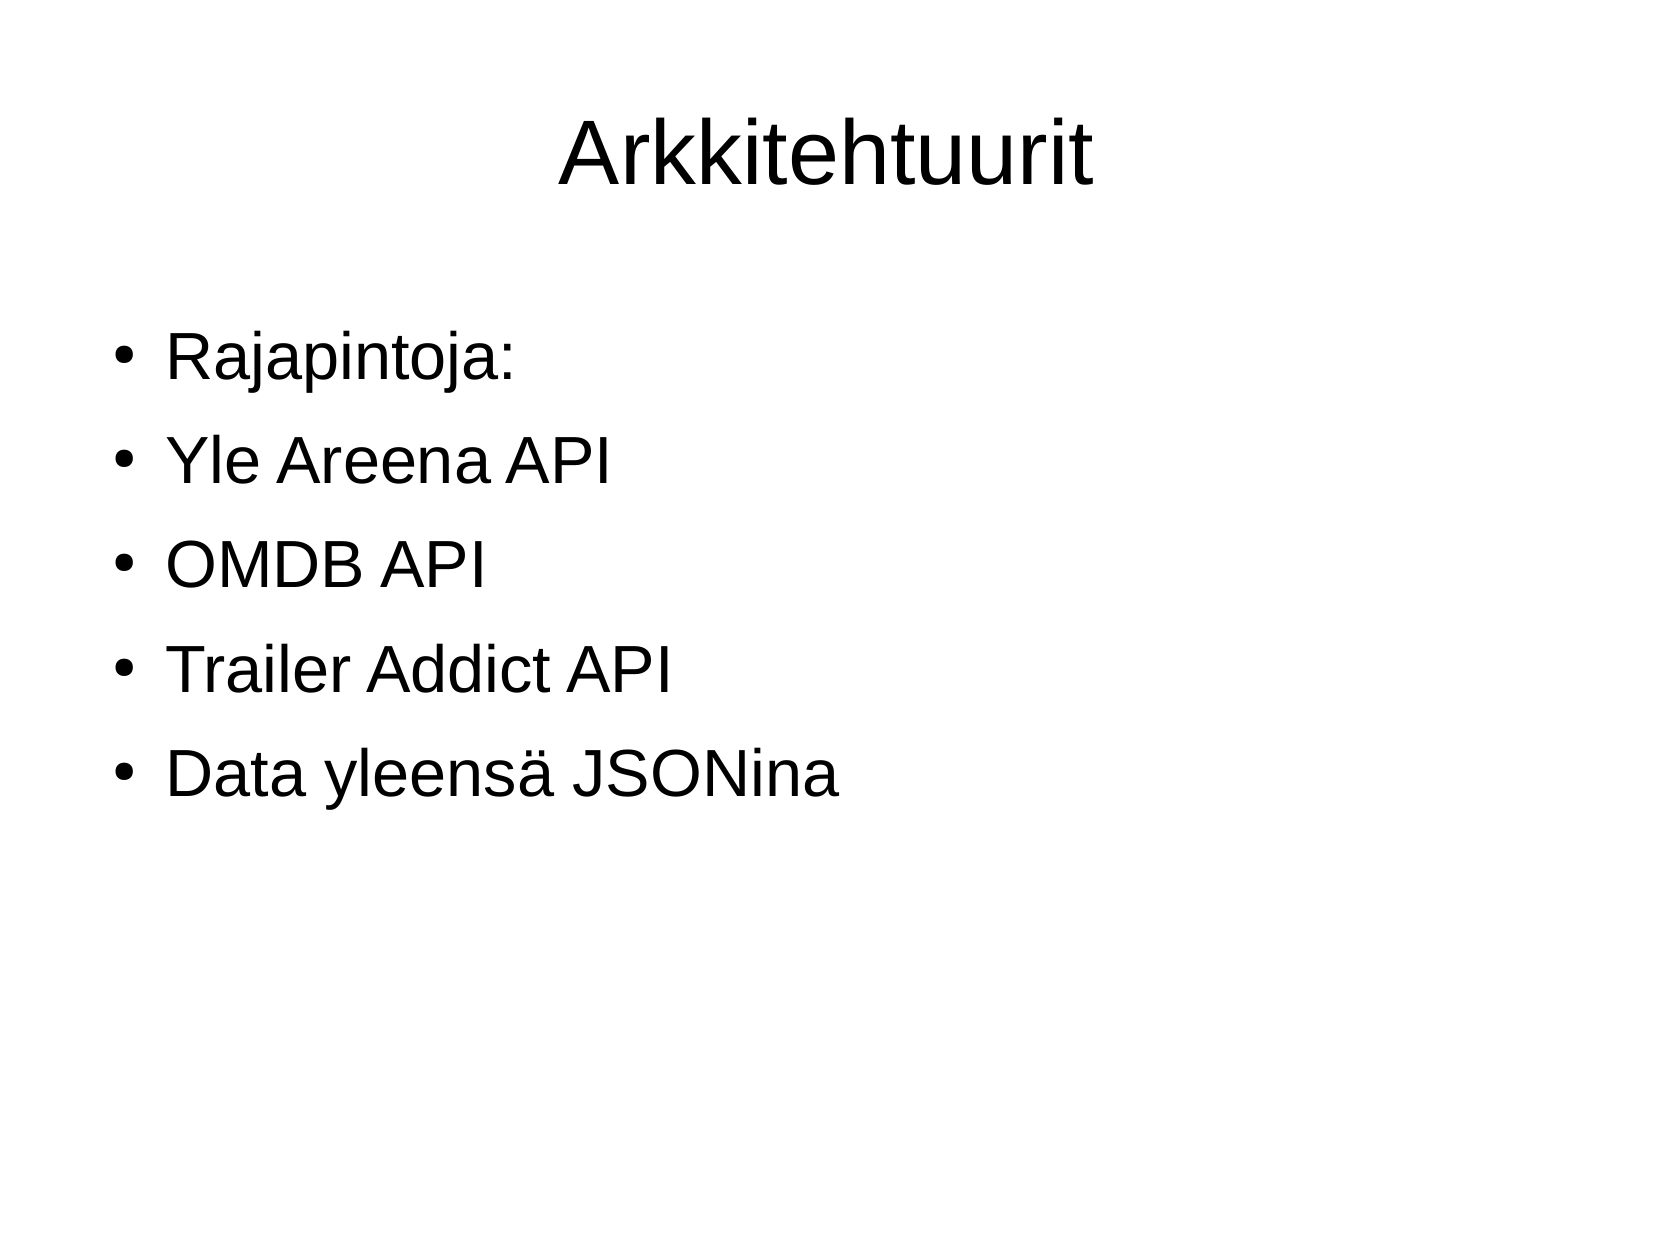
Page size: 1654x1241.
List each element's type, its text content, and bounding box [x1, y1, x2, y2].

list Rajapintoja: Yle Areena API OMDB API Trailer Addict API Data yleensä JSONina [94, 318, 1583, 1039]
title Arkkitehtuurit [82, 49, 1571, 257]
